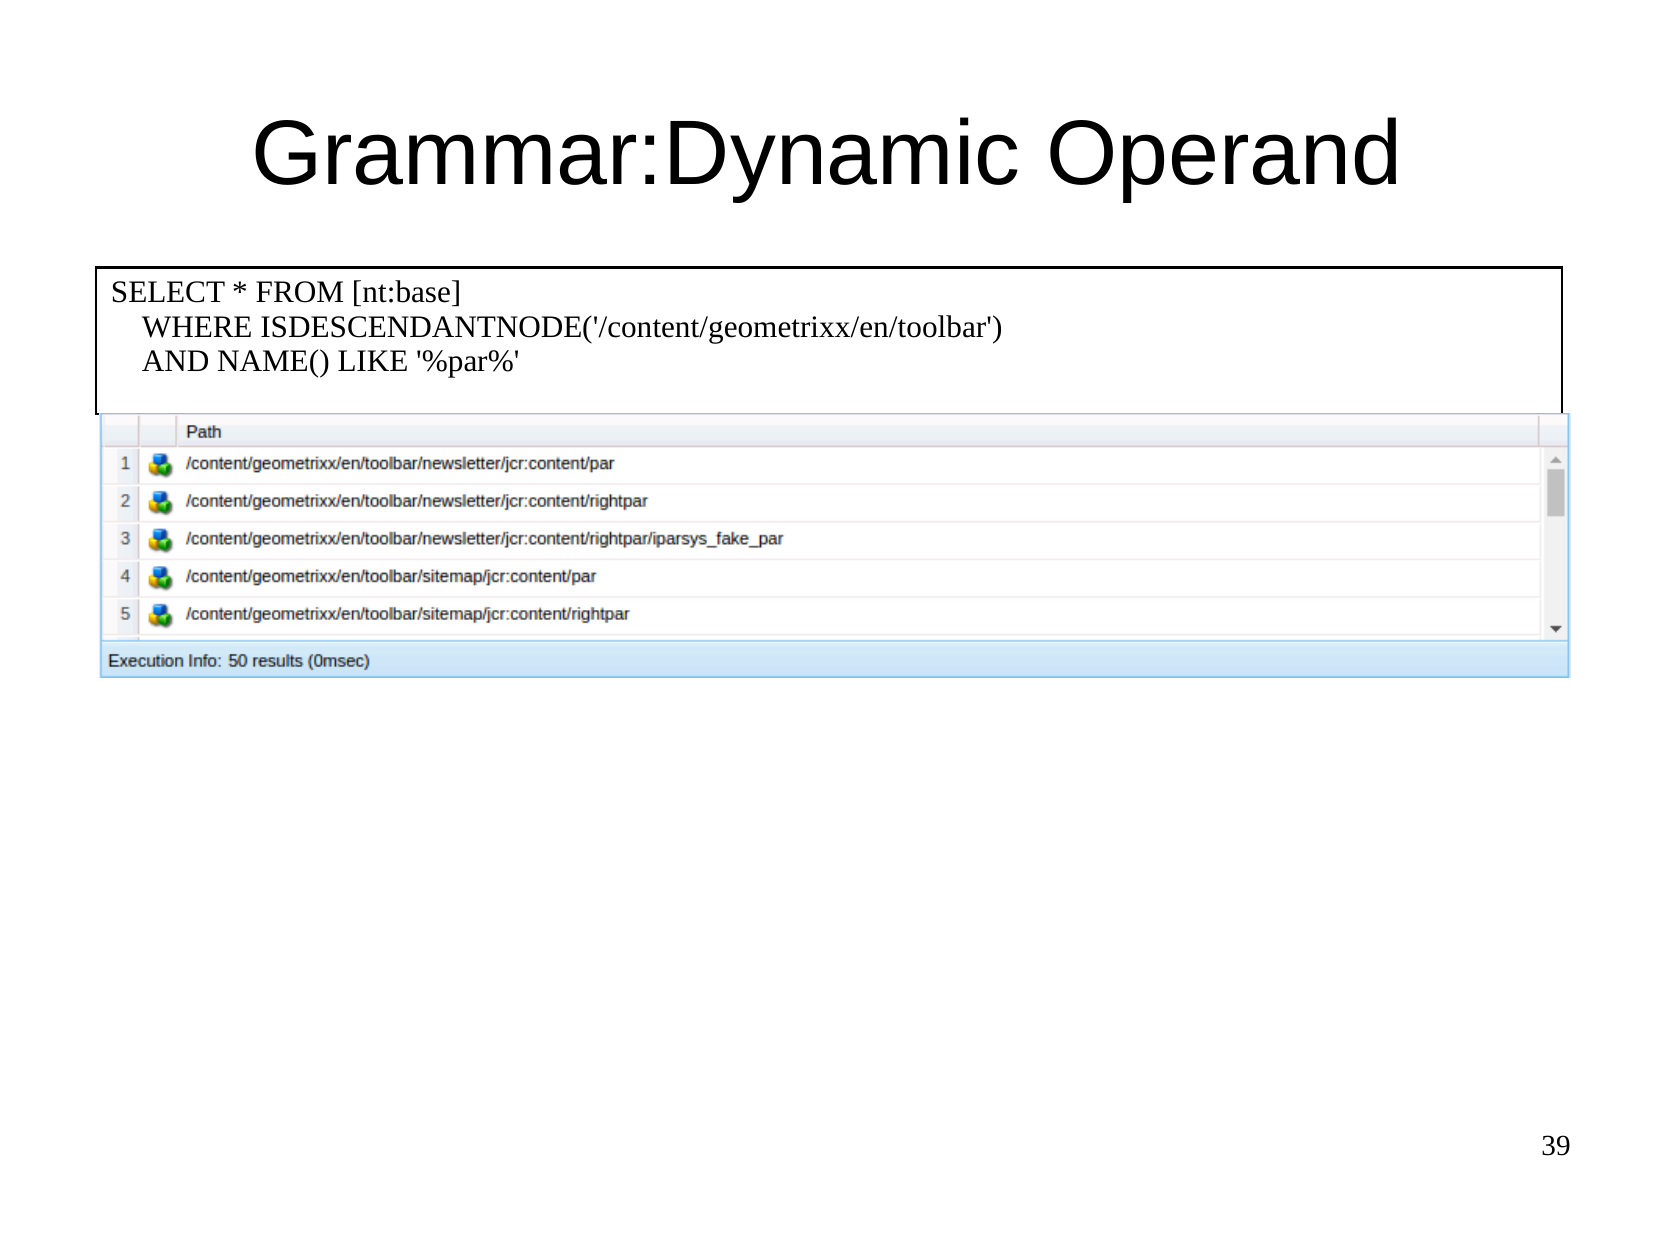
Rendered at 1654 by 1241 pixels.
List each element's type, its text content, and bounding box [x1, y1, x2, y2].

picture [99, 413, 1571, 678]
table_header SELECT * FROM [nt:base] WHERE ISDESCENDANTNODE('/content/geometrixx/en/toolbar') AND NAME() LIKE '%par%' [97, 269, 1561, 413]
title Grammar:Dynamic Operand [83, 49, 1572, 257]
